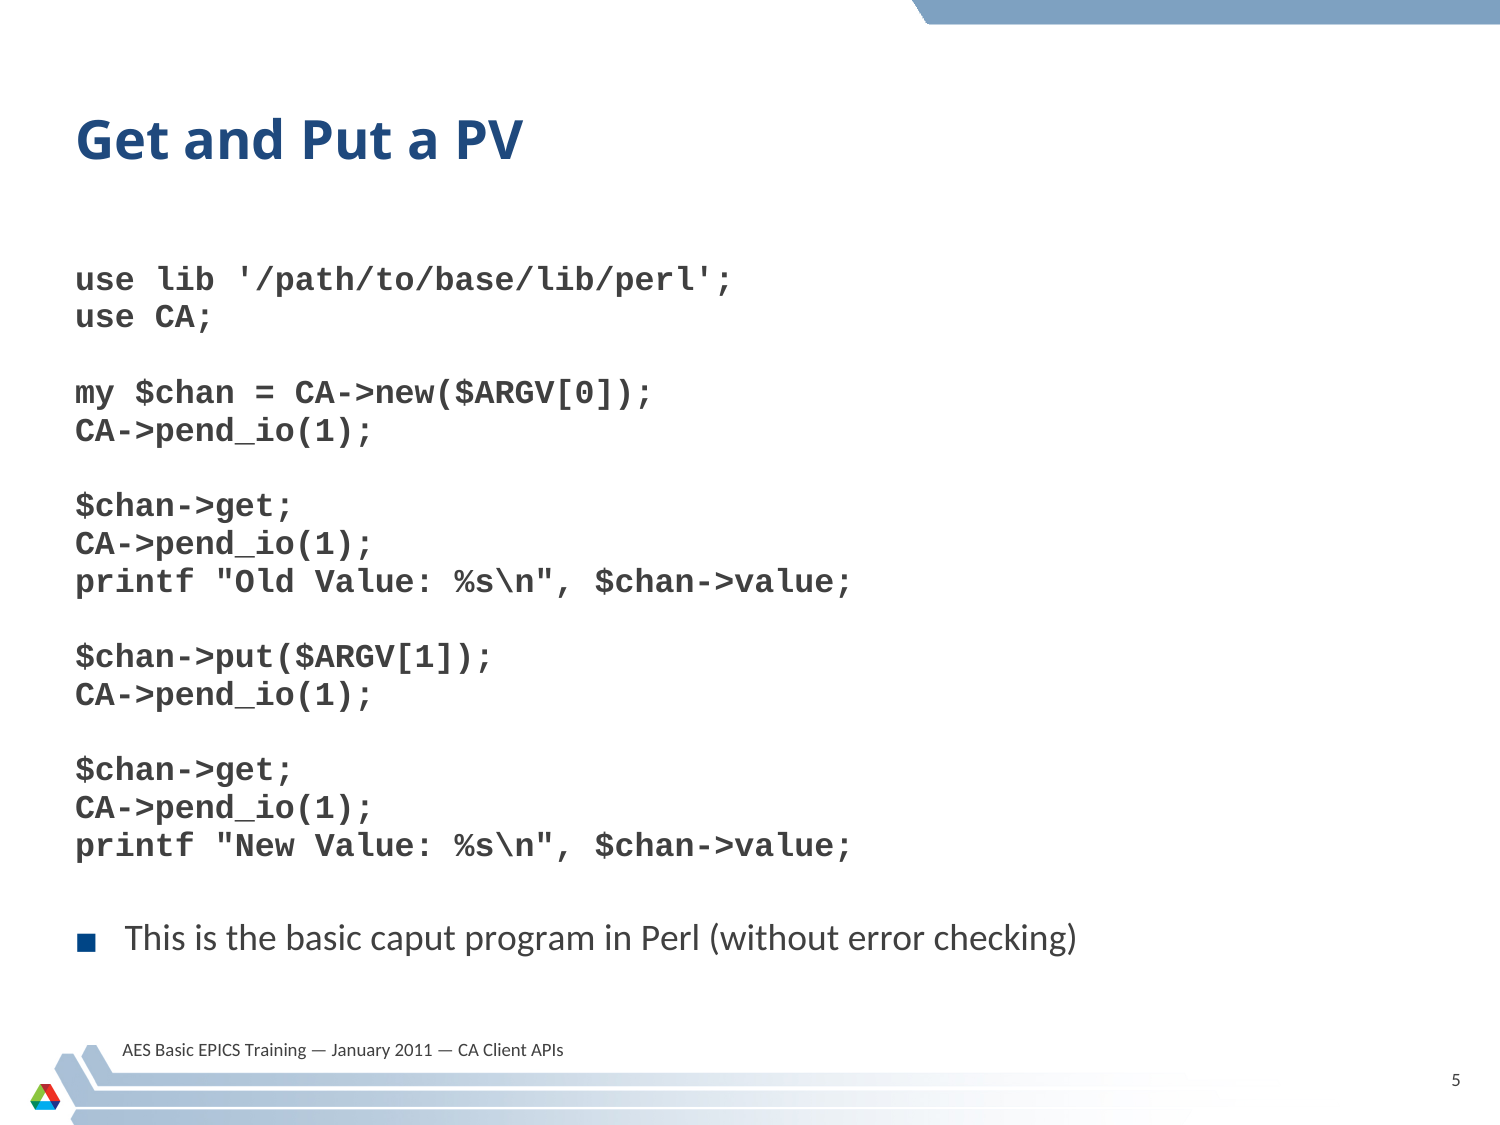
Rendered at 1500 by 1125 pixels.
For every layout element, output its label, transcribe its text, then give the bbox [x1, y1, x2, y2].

picture [0, 0, 1500, 26]
picture [0, 1037, 1500, 1125]
list use lib '/path/to/base/lib/perl'; use CA; my $chan = CA->new($ARGV[0]); CA->pend_io(1); $chan->get; CA->pend_io(1); printf "Old Value: %s\n", $chan->value; $chan->put($ARGV[1]); CA->pend_io(1); $chan->get; CA->pend_io(1); printf "New Value: %s\n", $chan->value; This is the basic caput program in Perl (without error checking) [75, 262, 1426, 991]
title Get and Put a PV [75, 52, 1426, 226]
